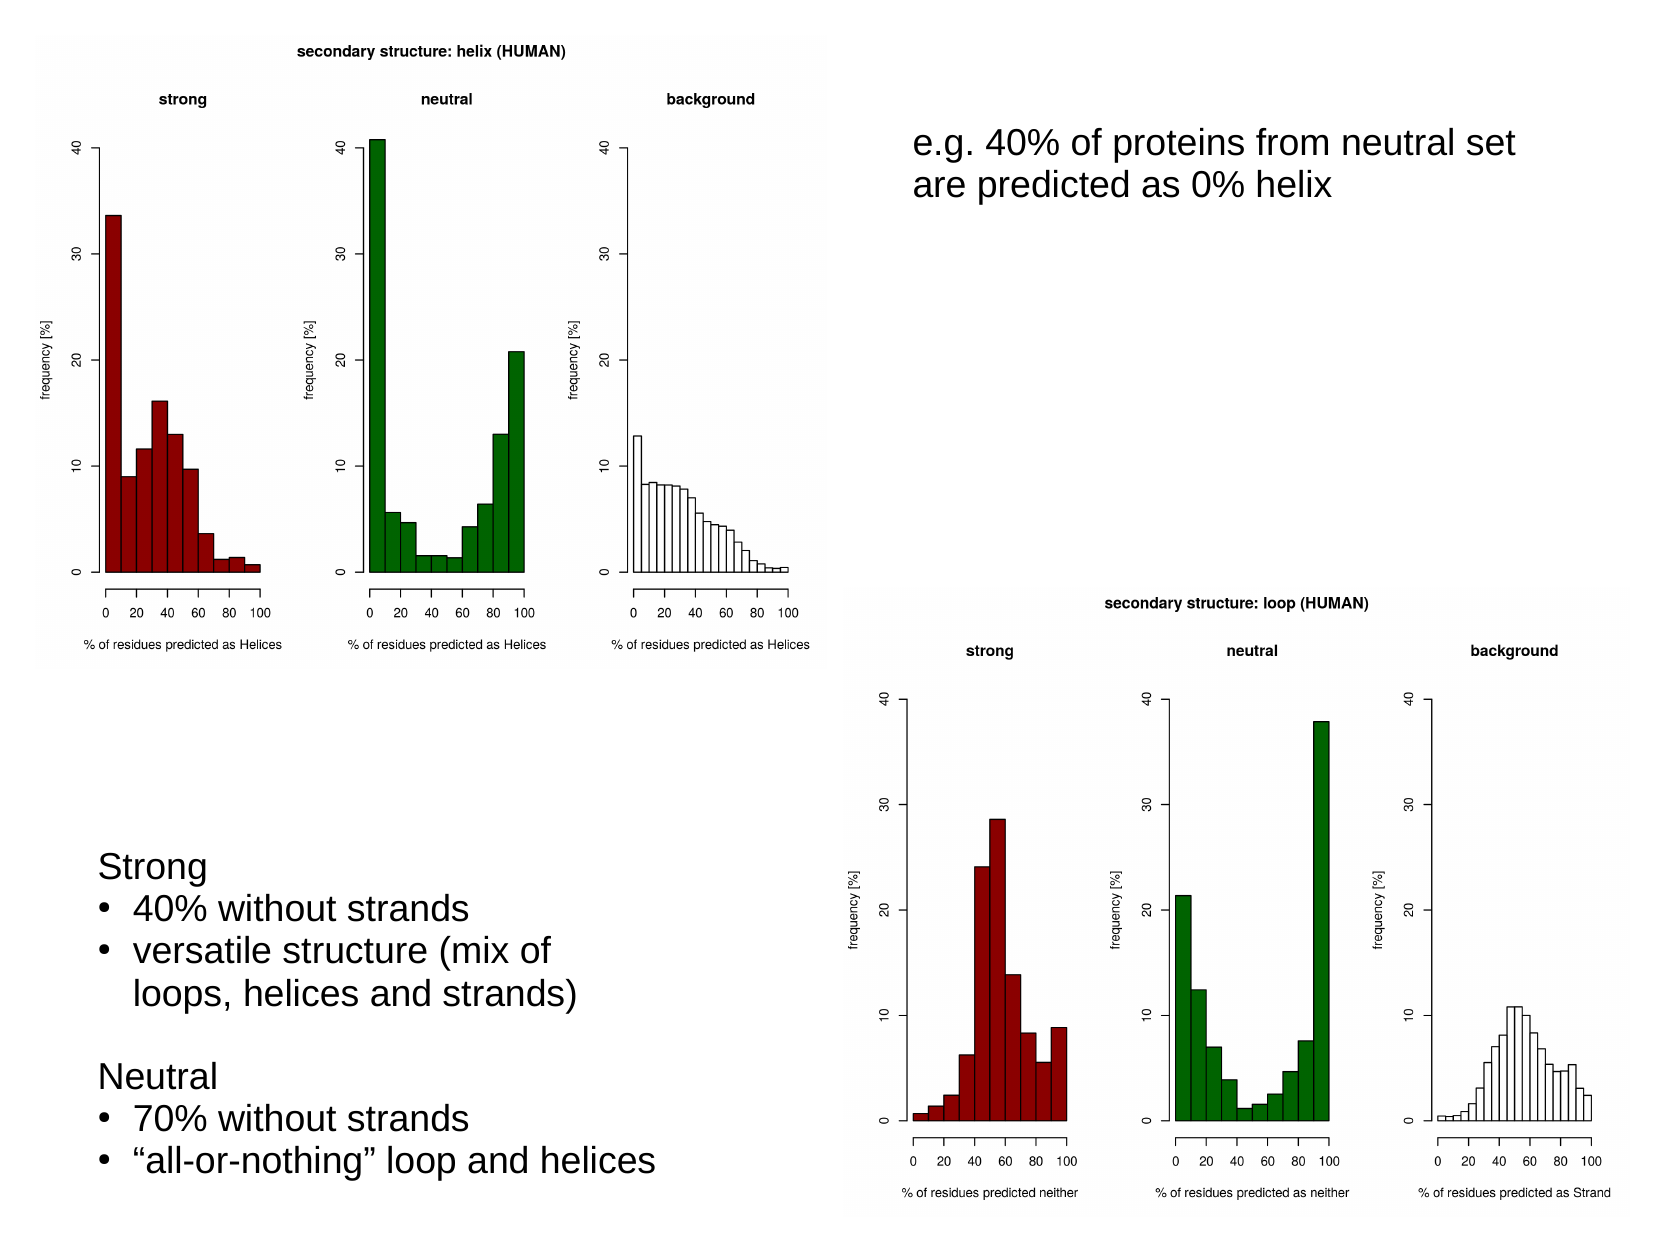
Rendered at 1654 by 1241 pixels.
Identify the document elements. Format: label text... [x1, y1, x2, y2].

text_box Strong 40% without strands versatile structure (mix of loops, helices and strands) Neutral 70% without strands “all-or-nothing” loop and helices [82, 838, 731, 1190]
picture [35, 35, 827, 669]
picture [843, 587, 1630, 1217]
text_box e.g. 40% of proteins from neutral set are predicted as 0% helix [897, 113, 1546, 213]
